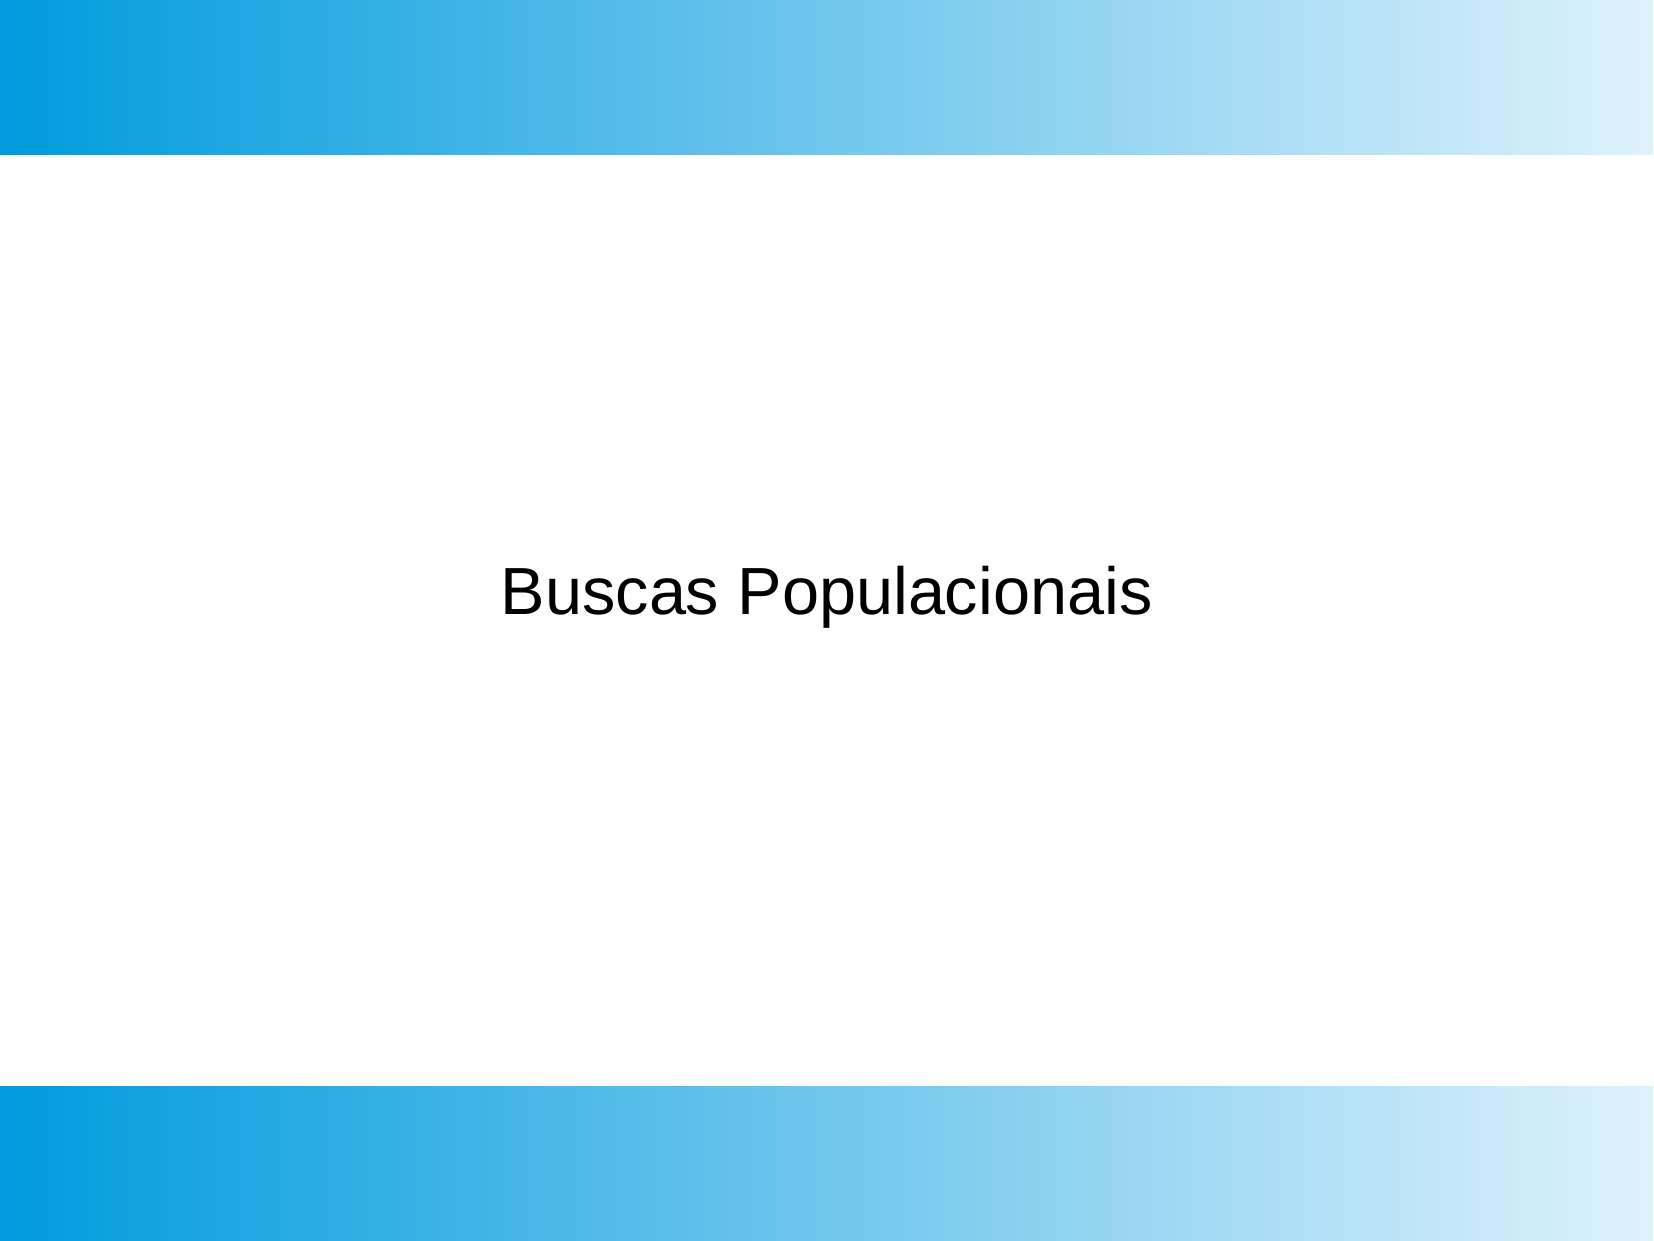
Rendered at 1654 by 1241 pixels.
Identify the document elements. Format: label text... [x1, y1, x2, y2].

subtitle Buscas Populacionais [82, 49, 1571, 1134]
